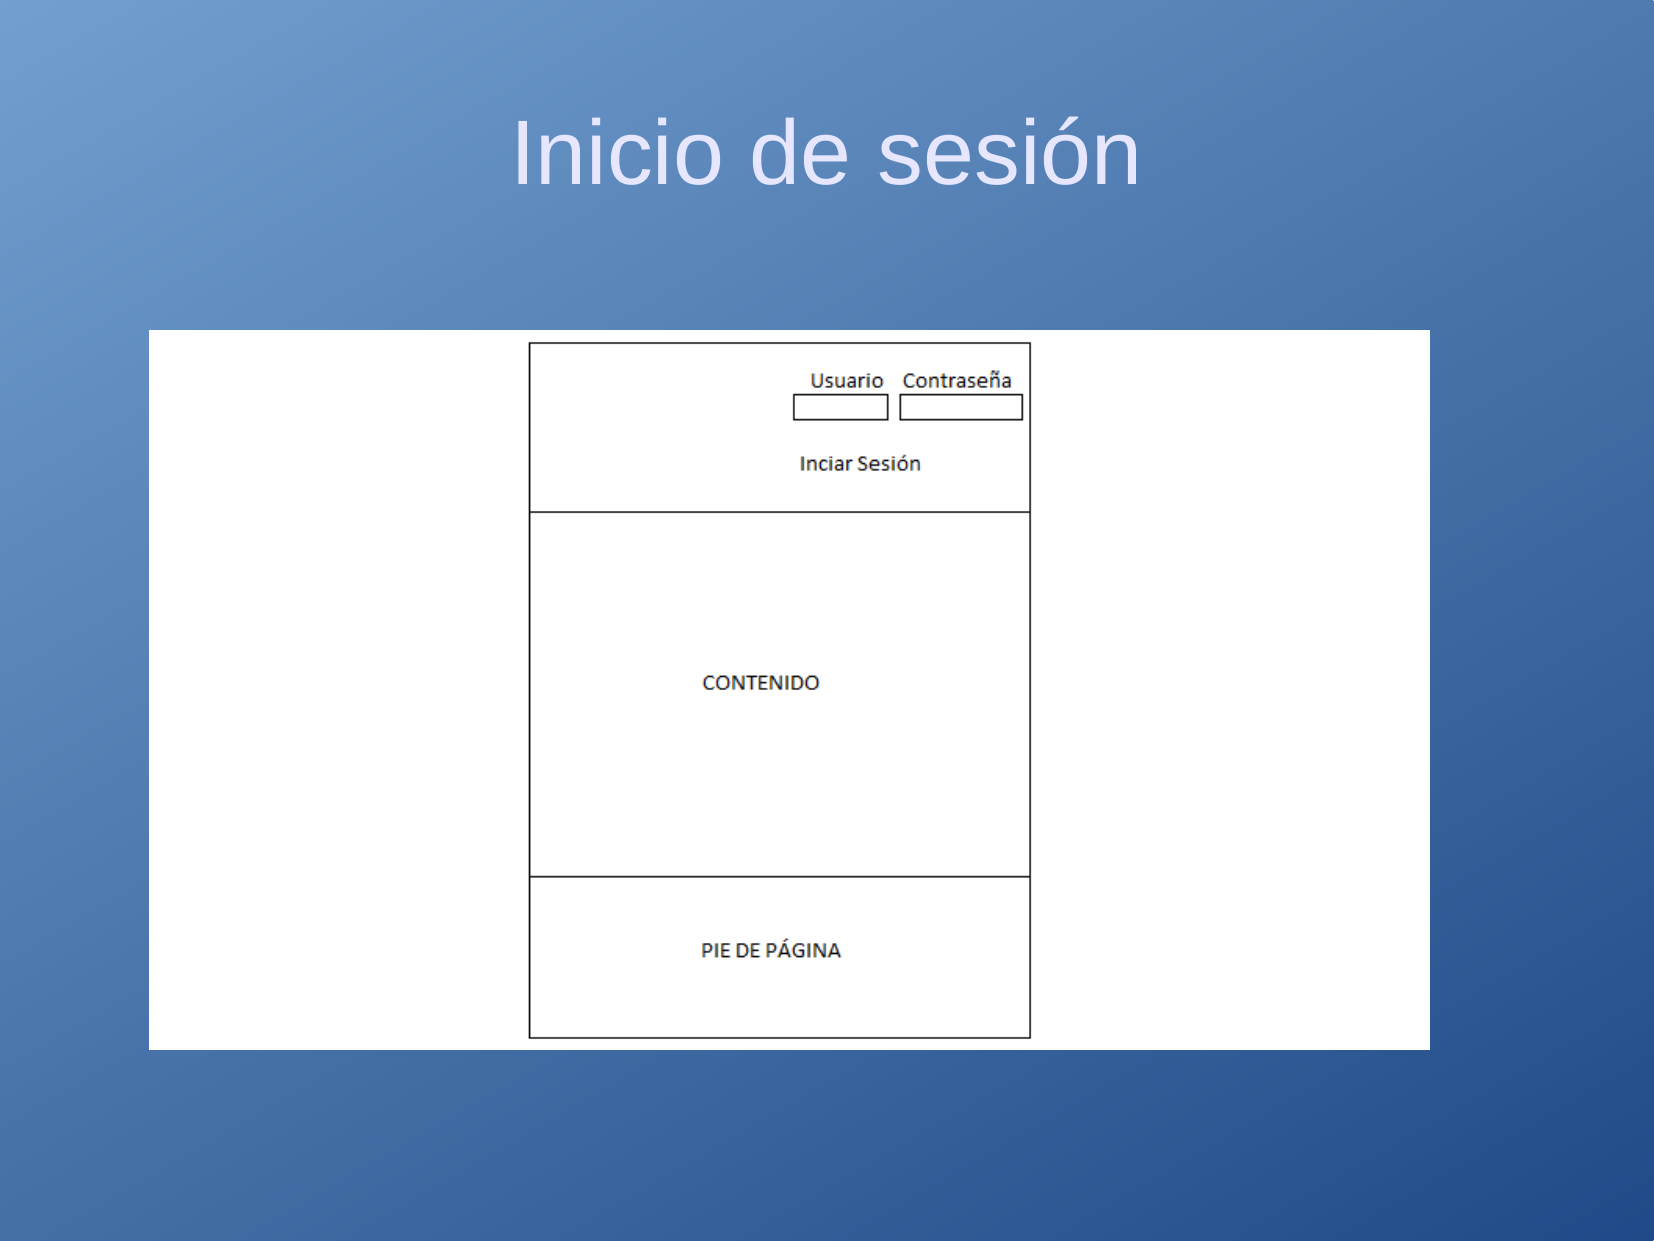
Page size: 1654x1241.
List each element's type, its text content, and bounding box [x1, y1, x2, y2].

picture [149, 330, 1430, 1050]
title Inicio de sesión [82, 49, 1571, 257]
